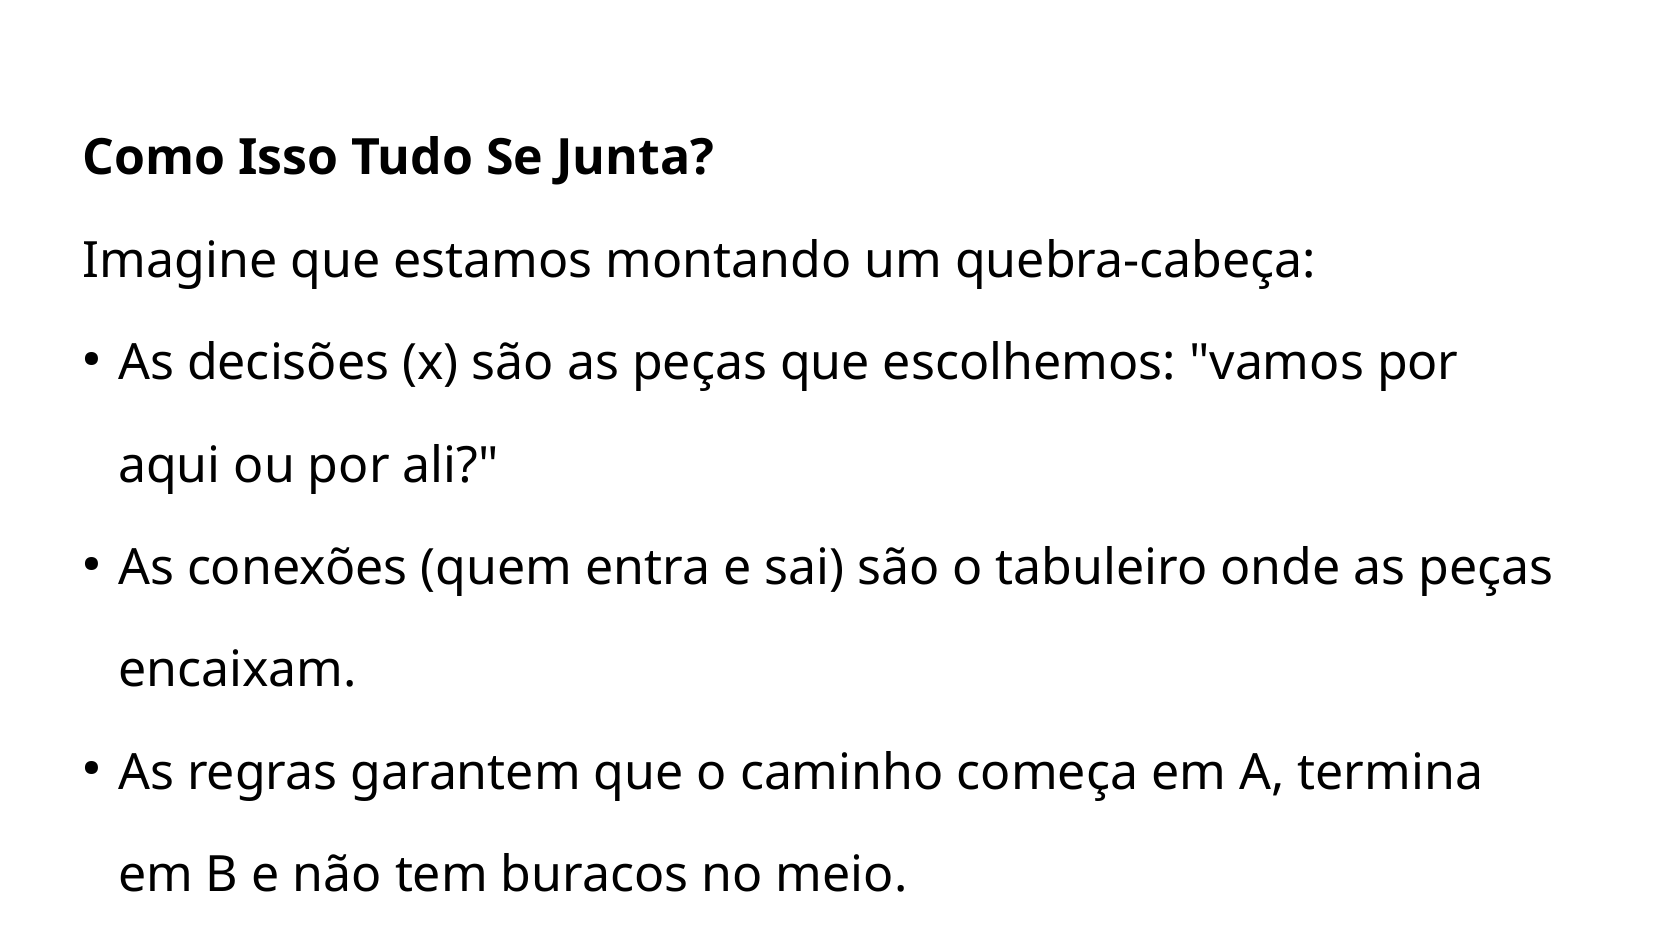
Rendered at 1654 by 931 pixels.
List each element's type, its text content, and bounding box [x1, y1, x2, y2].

subtitle Como Isso Tudo Se Junta? Imagine que estamos montando um quebra-cabeça: As decisões (x) são as peças que escolhemos: "vamos por aqui ou por ali?" As conexões (quem entra e sai) são o tabuleiro onde as peças encaixam. As regras garantem que o caminho começa em A, termina em B e não tem buracos no meio. O objetivo é olhar todas as opções e achar o trajeto mais curto. [82, 87, 1571, 844]
